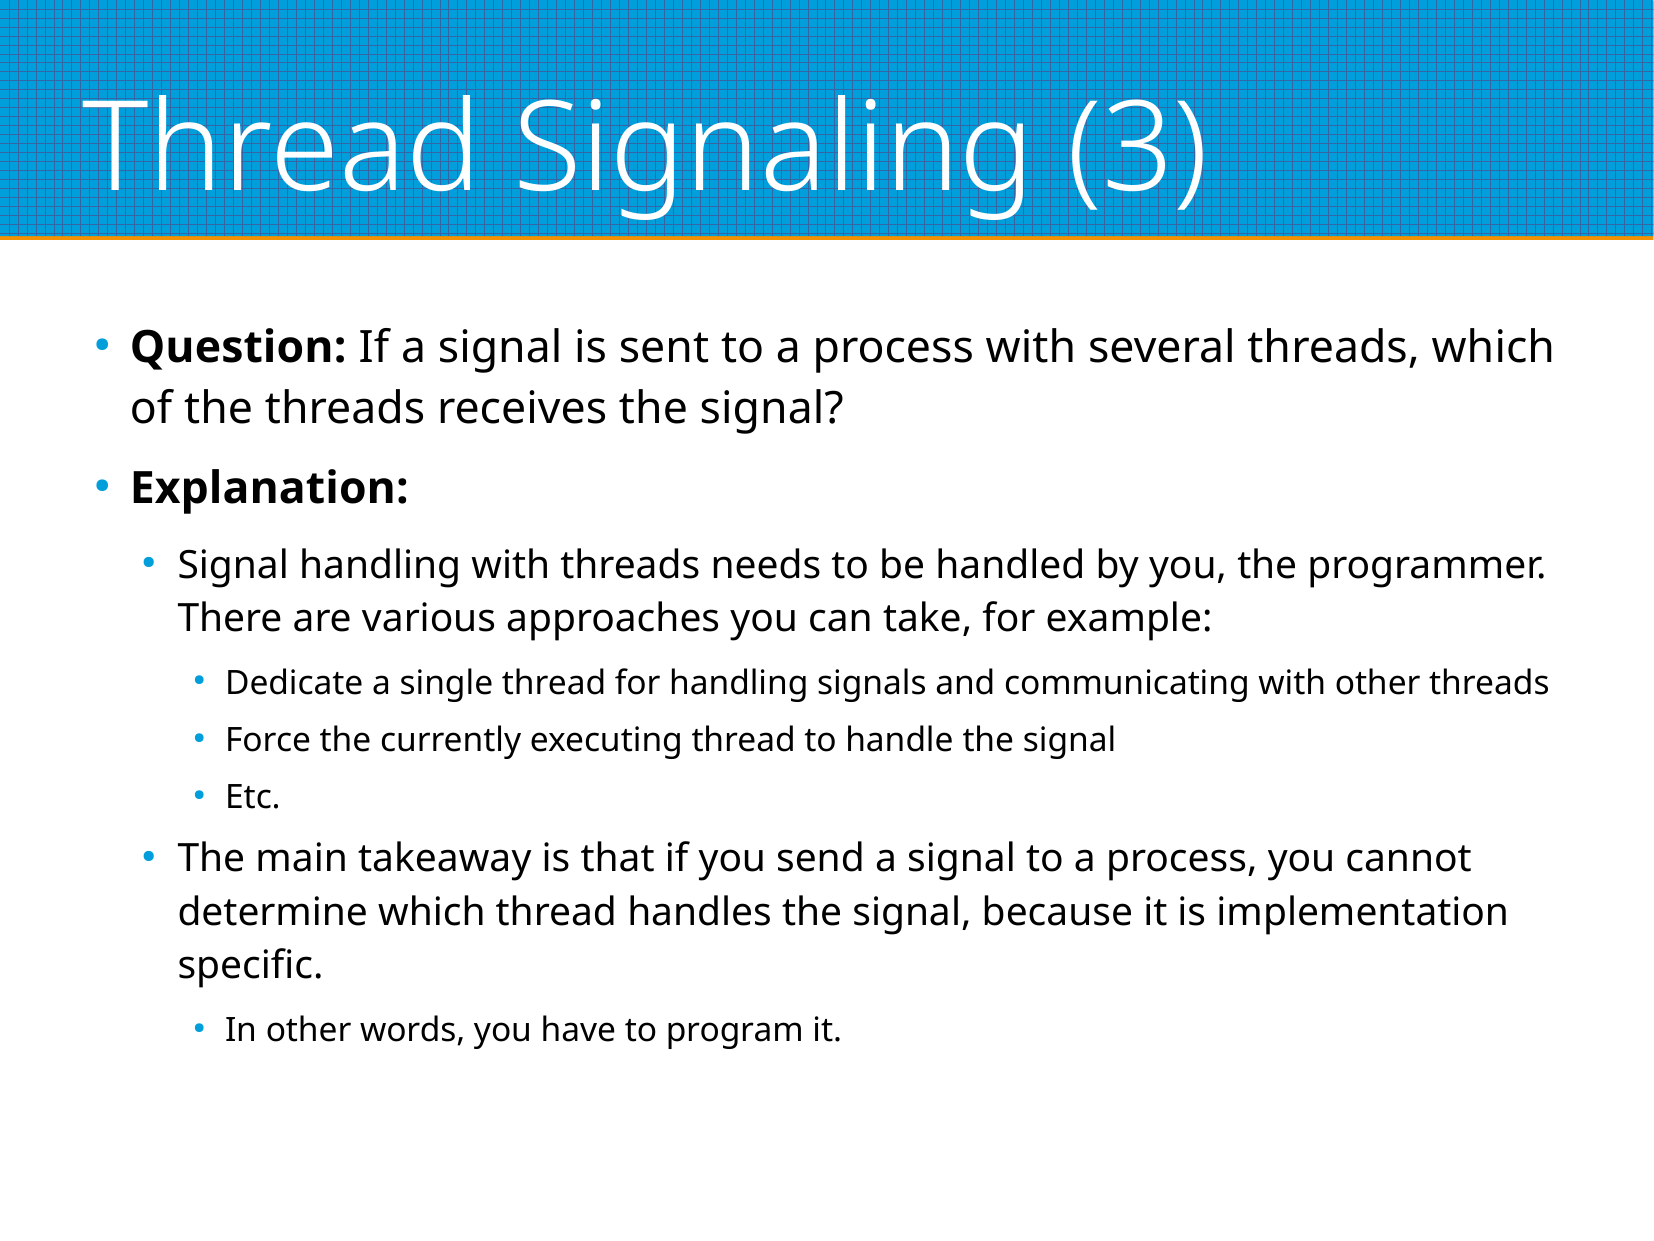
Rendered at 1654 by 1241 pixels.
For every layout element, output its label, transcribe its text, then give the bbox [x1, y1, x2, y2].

list Question: If a signal is sent to a process with several threads, which of the threads receives the signal? Explanation: Signal handling with threads needs to be handled by you, the programmer. There are various approaches you can take, for example: Dedicate a single thread for handling signals and communicating with other threads Force the currently executing thread to handle the signal Etc. The main takeaway is that if you send a signal to a process, you cannot determine which thread handles the signal, because it is implementation specific. In other words, you have to program it. [82, 314, 1563, 1081]
title Thread Signaling (3) [82, 19, 1571, 227]
